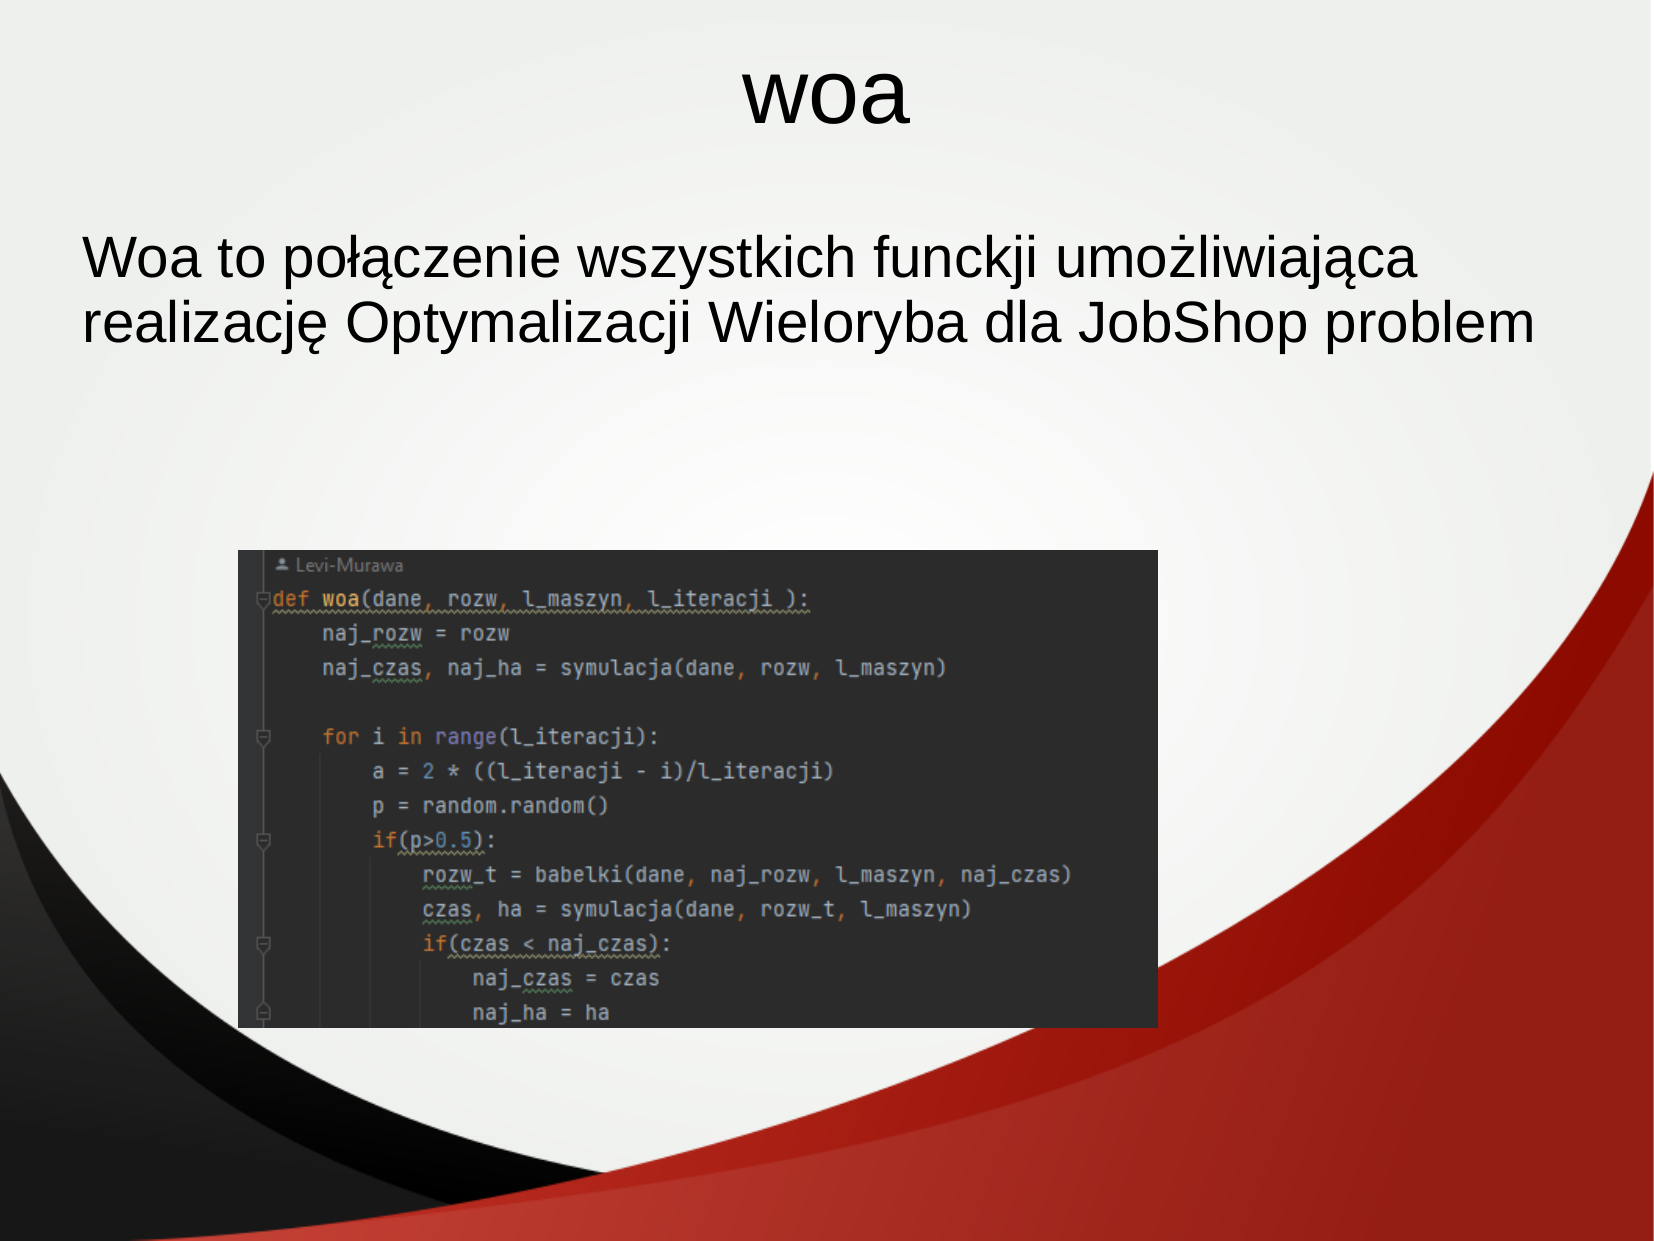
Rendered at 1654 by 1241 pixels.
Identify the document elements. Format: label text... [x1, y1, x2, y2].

list Woa to połączenie wszystkich funckji umożliwiająca realizację Optymalizacji Wieloryba dla JobShop problem [82, 224, 1583, 886]
title woa [82, 0, 1571, 196]
picture [0, 0, 1654, 1241]
